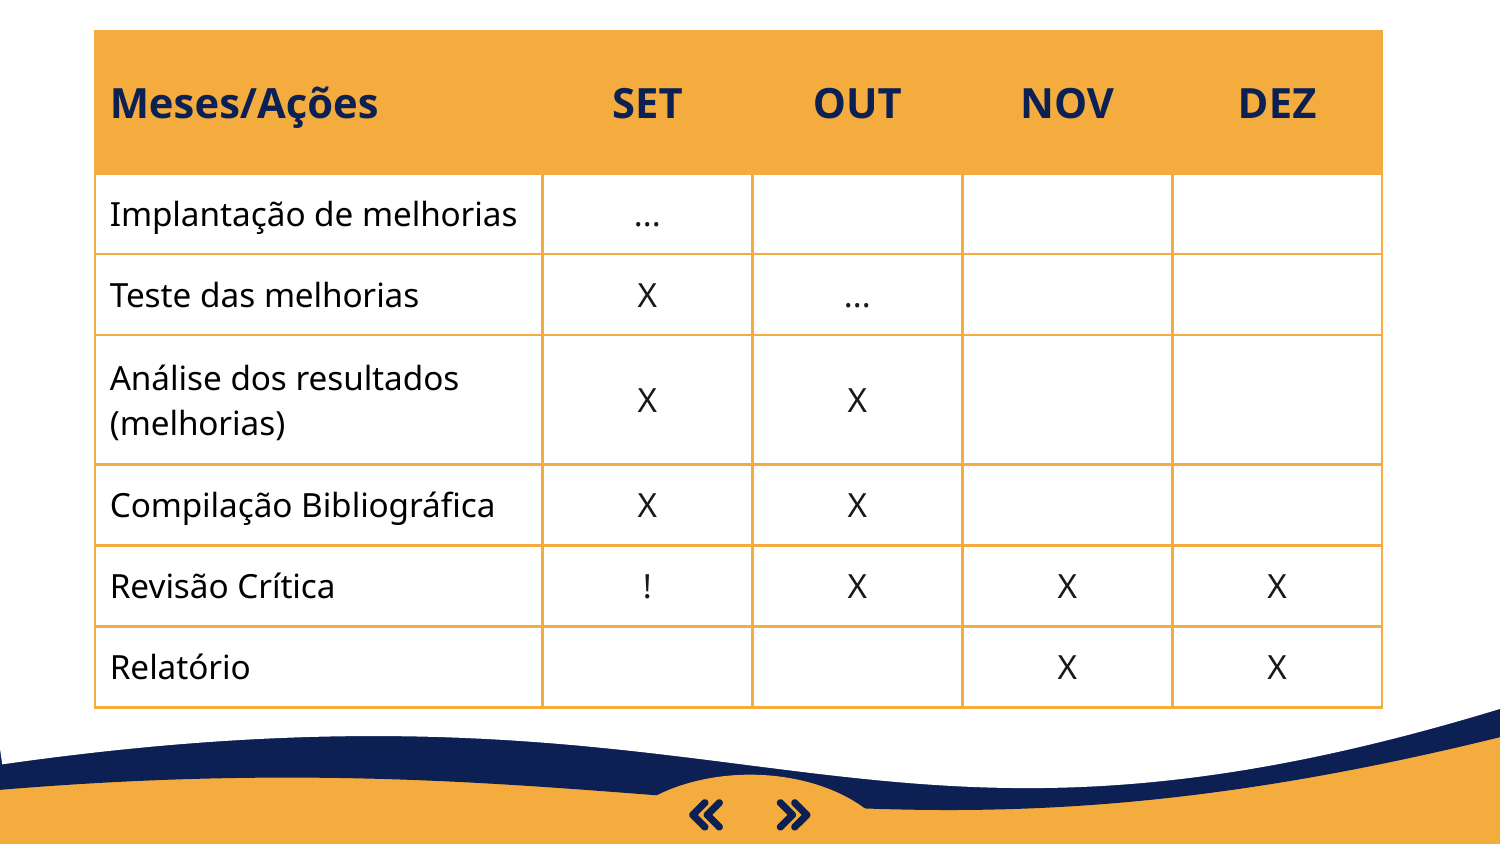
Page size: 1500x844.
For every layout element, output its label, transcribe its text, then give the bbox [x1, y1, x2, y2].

table_header SET [544, 33, 751, 172]
table_cell [964, 255, 1171, 334]
table_cell X [544, 336, 751, 463]
table_cell X [1174, 628, 1381, 706]
table_cell [964, 336, 1171, 463]
table_cell [1174, 336, 1381, 463]
table_cell ... [754, 255, 961, 334]
table_cell [1174, 255, 1381, 334]
table_cell Compilação Bibliográfica [96, 466, 541, 544]
table_cell [754, 628, 961, 706]
table_cell [1174, 175, 1381, 253]
table_cell [1174, 466, 1381, 544]
table_cell Teste das melhorias [96, 255, 541, 334]
table_cell X [754, 547, 961, 625]
table_cell ... [544, 175, 751, 253]
table_cell X [544, 466, 751, 544]
table_cell Análise dos resultados (melhorias) [96, 336, 541, 463]
table_header Meses/Ações [96, 33, 541, 172]
table_header OUT [754, 33, 961, 172]
table_cell [544, 628, 751, 706]
table_cell ! [544, 547, 751, 625]
table_cell X [754, 466, 961, 544]
text_box [604, 774, 896, 844]
table_cell Revisão Crítica [96, 547, 541, 625]
table_cell X [754, 336, 961, 463]
table_cell X [964, 547, 1171, 625]
table_cell Relatório [96, 628, 541, 706]
table_header NOV [964, 33, 1171, 172]
table_cell X [1174, 547, 1381, 625]
table_cell X [544, 255, 751, 334]
table_header DEZ [1174, 33, 1381, 172]
table_cell X [964, 628, 1171, 706]
table_cell [964, 466, 1171, 544]
table_cell [754, 175, 961, 253]
table_cell Implantação de melhorias [96, 175, 541, 253]
table_cell [964, 175, 1171, 253]
